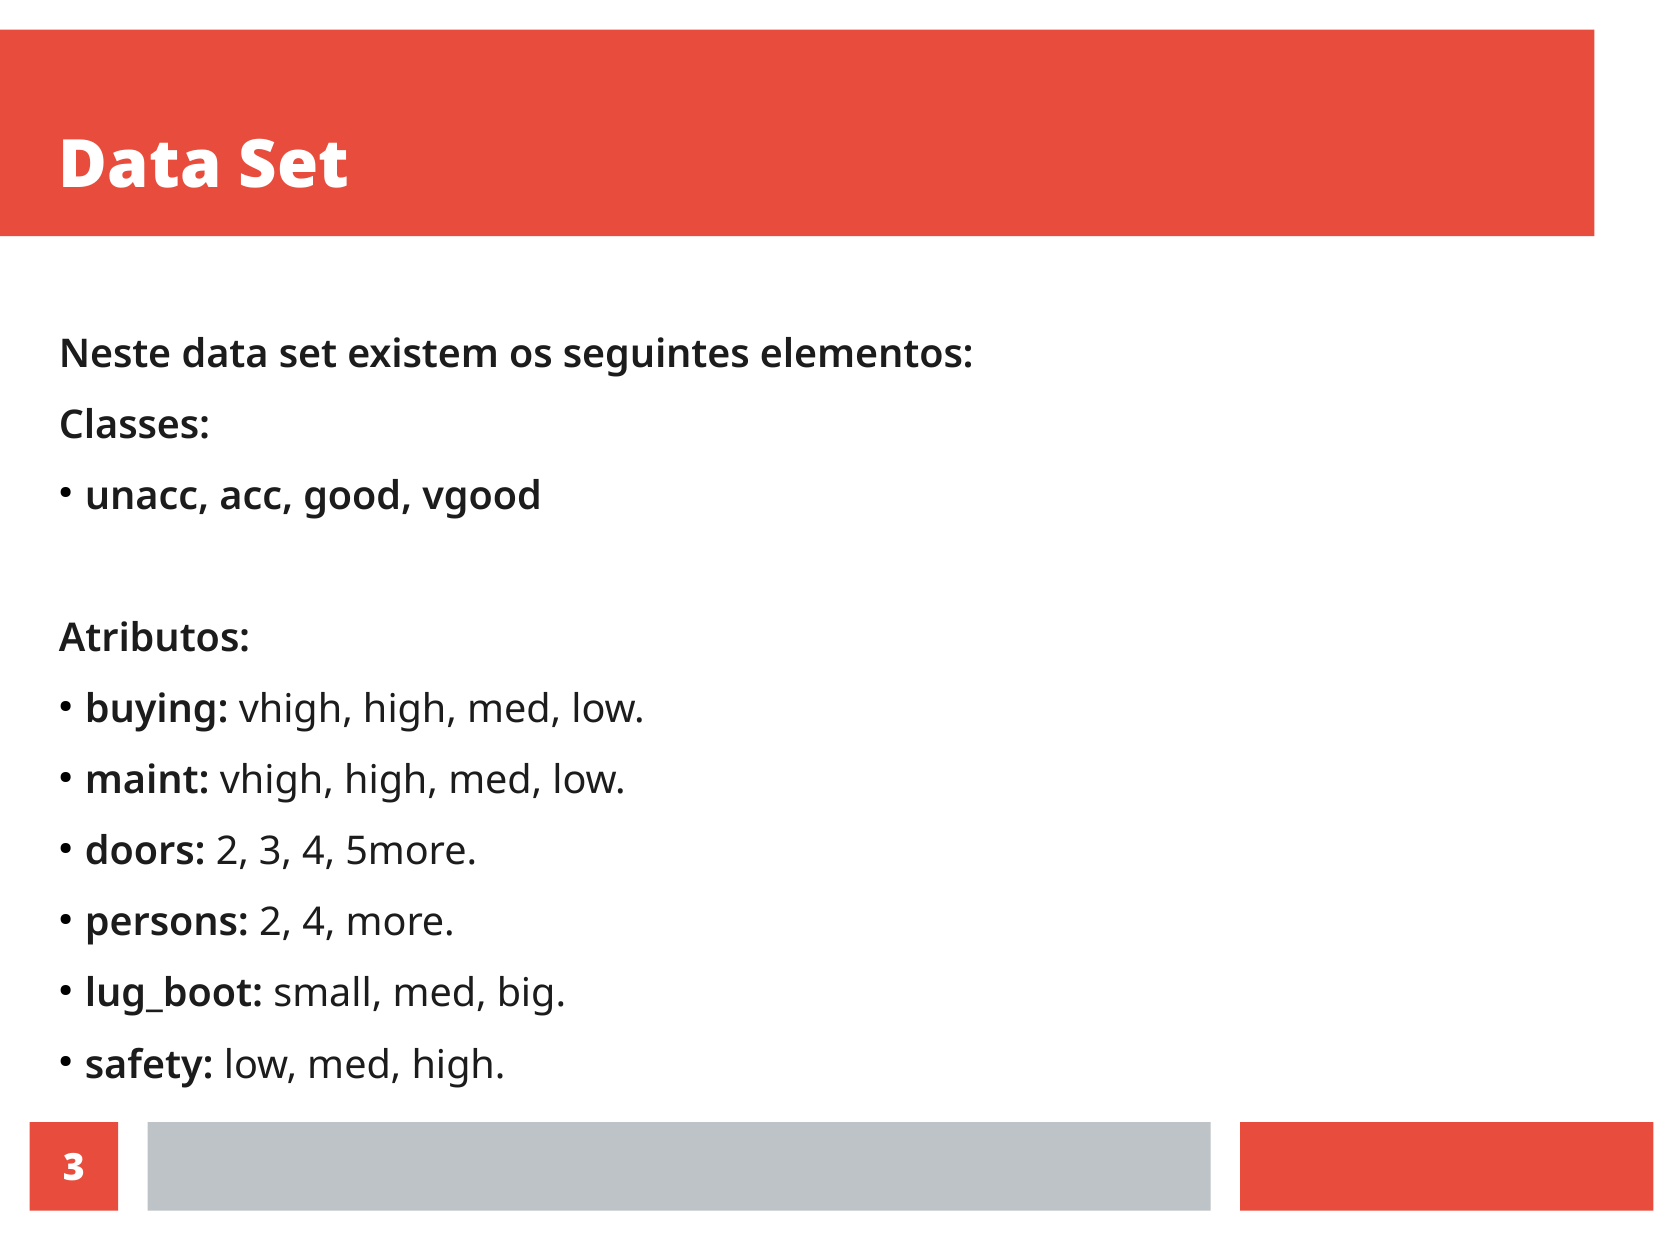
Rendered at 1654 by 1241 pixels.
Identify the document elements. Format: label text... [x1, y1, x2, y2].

list Neste data set existem os seguintes elementos: Classes: unacc, acc, good, vgood Atributos: buying: vhigh, high, med, low. maint: vhigh, high, med, low. doors: 2, 3, 4, 5more. persons: 2, 4, more. lug_boot: small, med, big. safety: low, med, high. [59, 324, 1565, 1093]
title Data Set [59, 59, 1595, 207]
